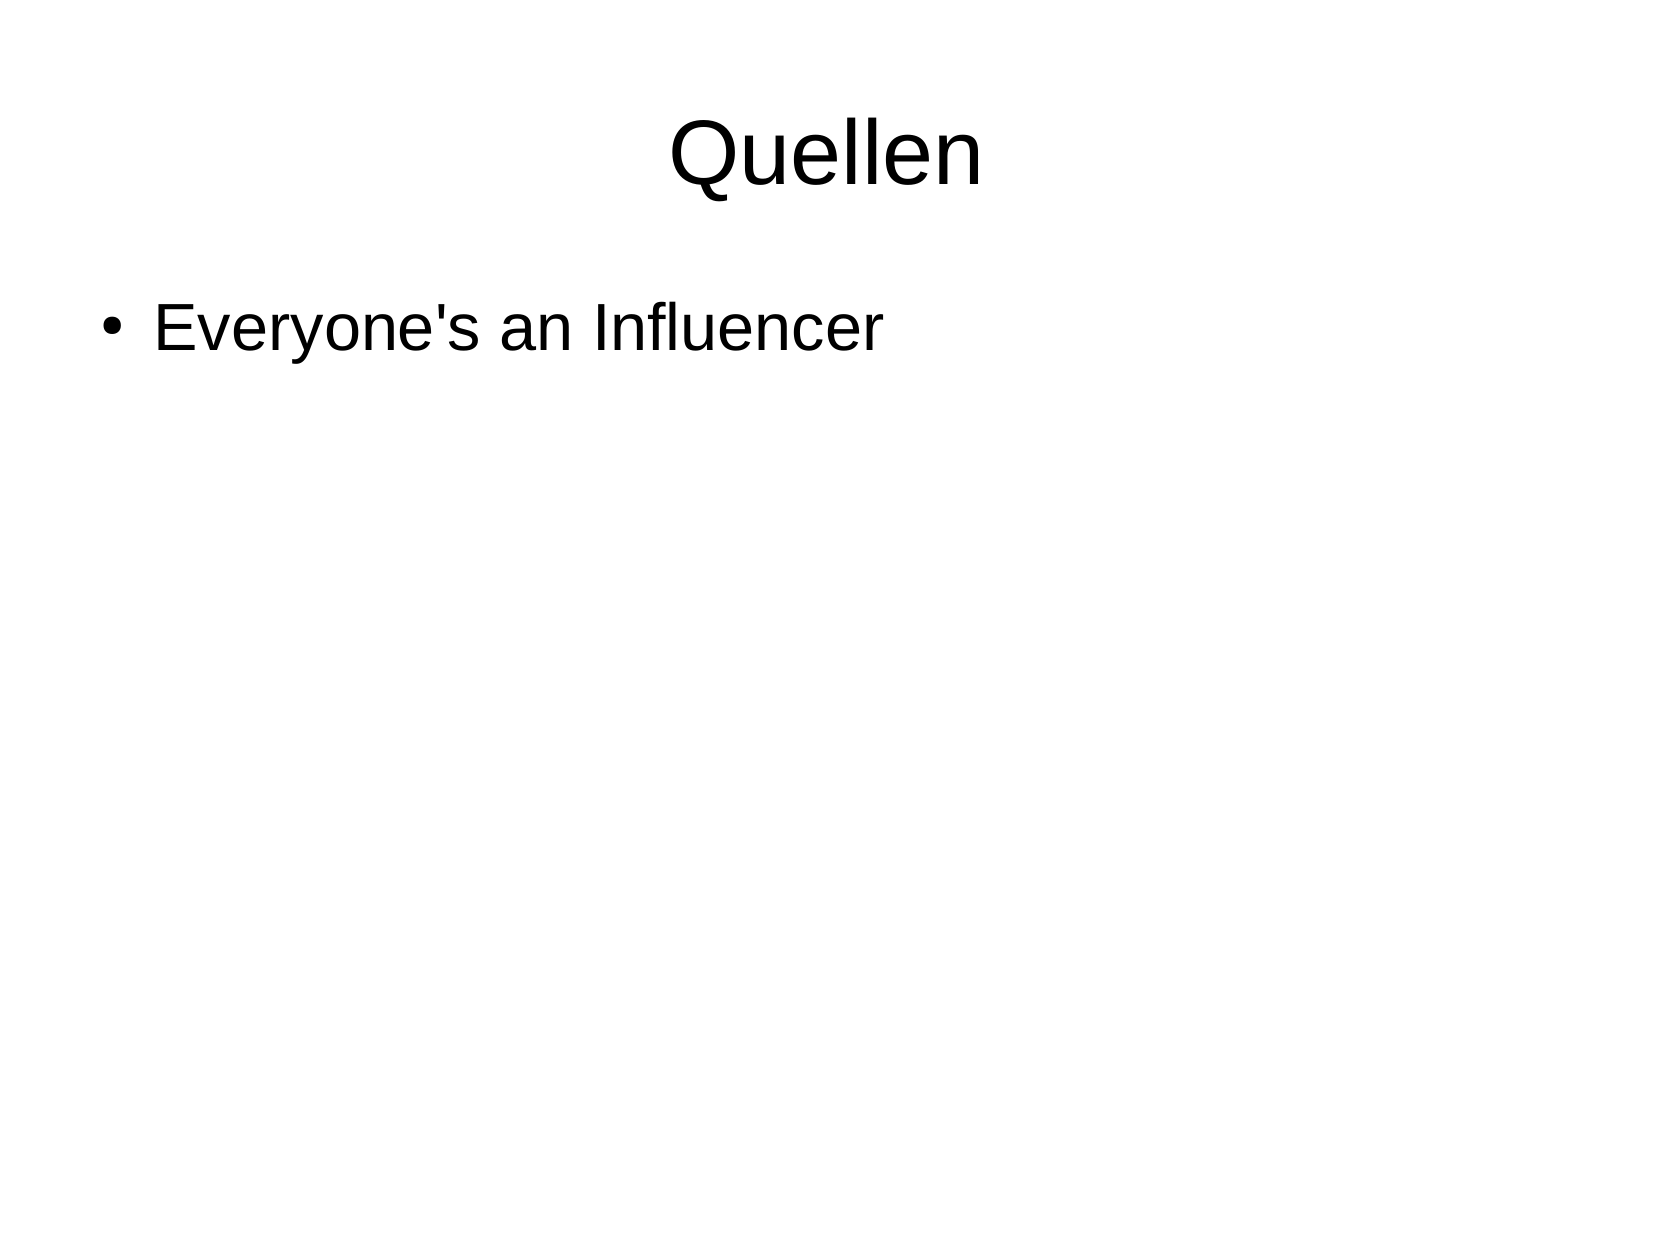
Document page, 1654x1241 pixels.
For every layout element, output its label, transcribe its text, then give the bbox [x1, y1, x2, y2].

title Quellen [82, 49, 1571, 257]
list Everyone's an Influencer [82, 290, 1571, 1109]
